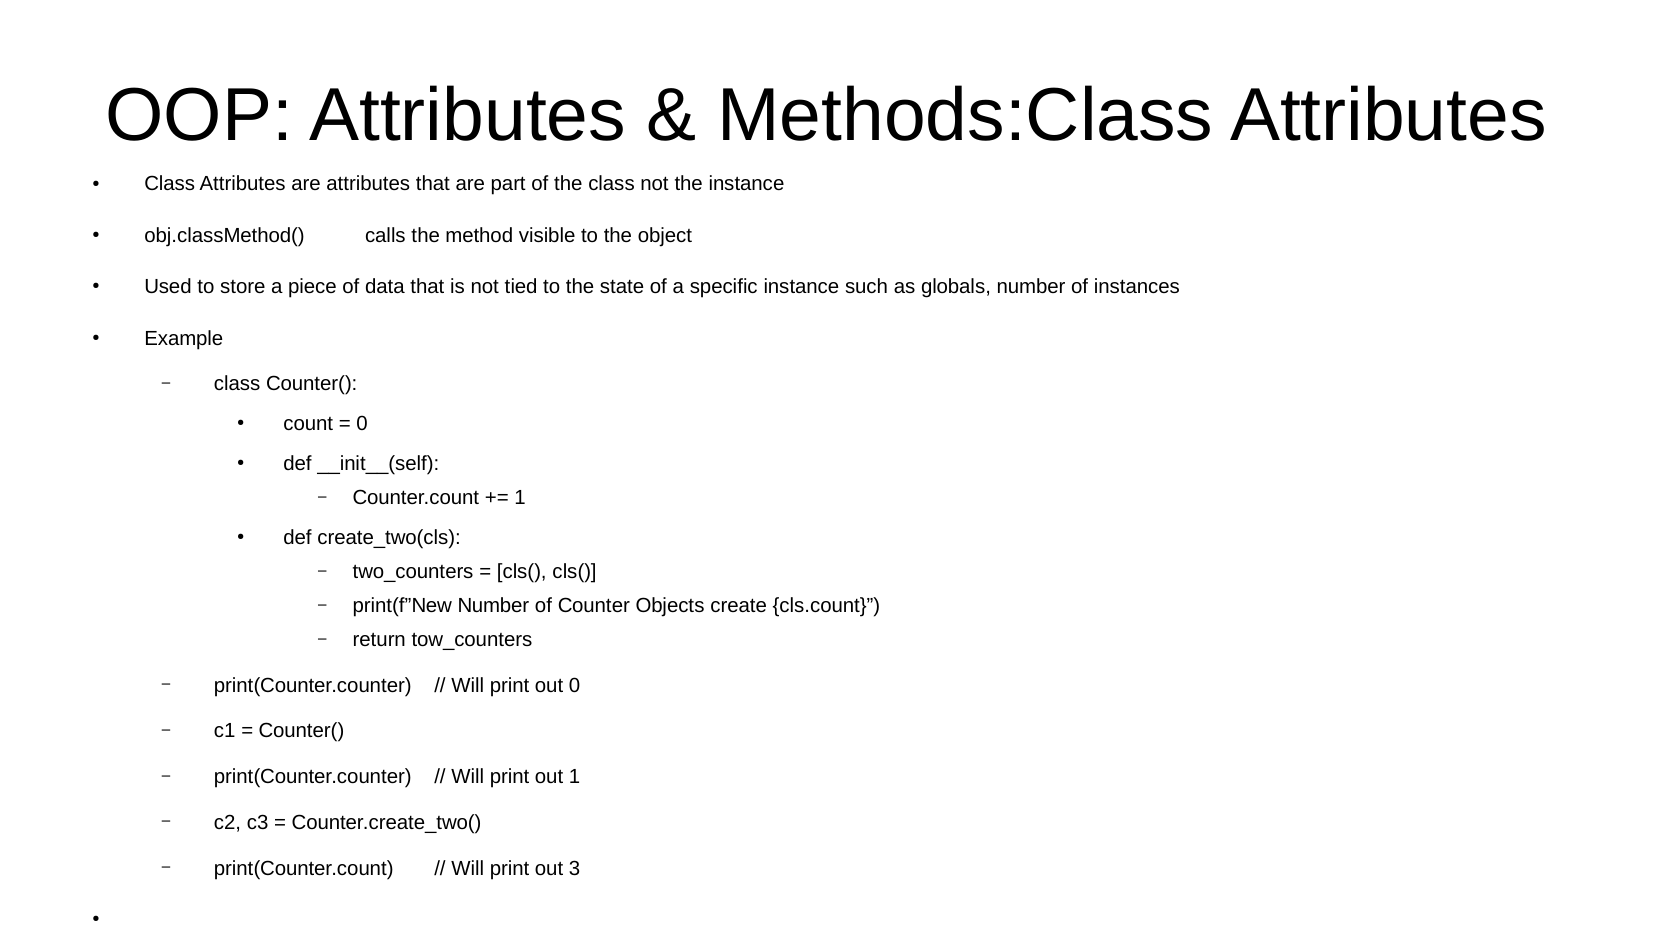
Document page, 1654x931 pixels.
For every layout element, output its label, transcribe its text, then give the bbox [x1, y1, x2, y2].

list Class Attributes are attributes that are part of the class not the instance obj.classMethod() calls the method visible to the object Used to store a piece of data that is not tied to the state of a specific instance such as globals, number of instances Example class Counter(): count = 0 def __init__(self): Counter.count += 1 def create_two(cls): two_counters = [cls(), cls()] print(f”New Number of Counter Objects create {cls.count}”) return tow_counters print(Counter.counter) // Will print out 0 c1 = Counter() print(Counter.counter) // Will print out 1 c2, c3 = Counter.create_two() print(Counter.count) // Will print out 3 [75, 172, 1628, 886]
title OOP: Attributes & Methods:Class Attributes [82, 37, 1571, 172]
